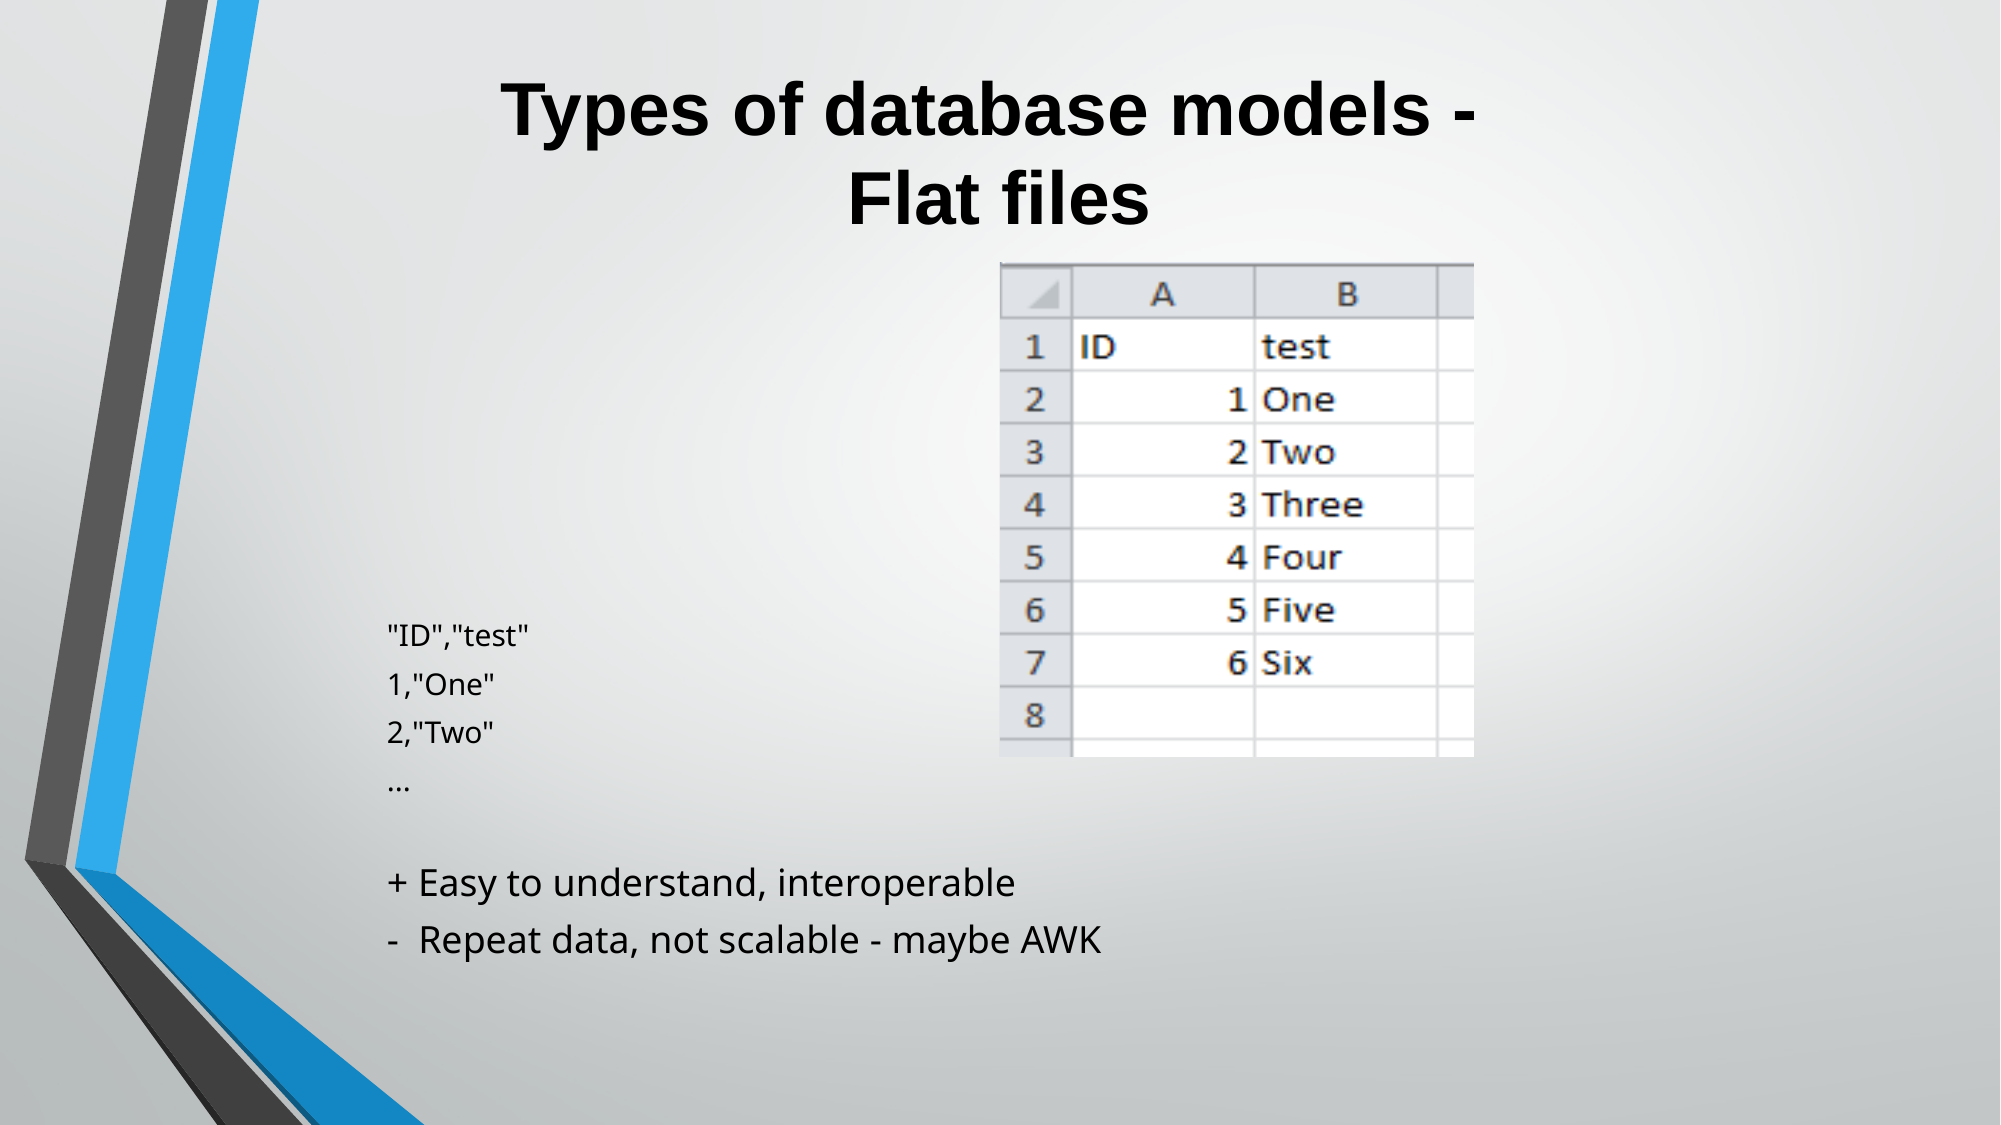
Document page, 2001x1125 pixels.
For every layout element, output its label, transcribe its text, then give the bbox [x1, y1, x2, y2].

list "ID","test" 1,"One" 2,"Two" ... + Easy to understand, interoperable - Repeat data, not scalable - maybe AWK [324, 262, 1675, 1078]
title Types of database models - Flat files [324, 45, 1675, 233]
picture [999, 262, 1474, 757]
